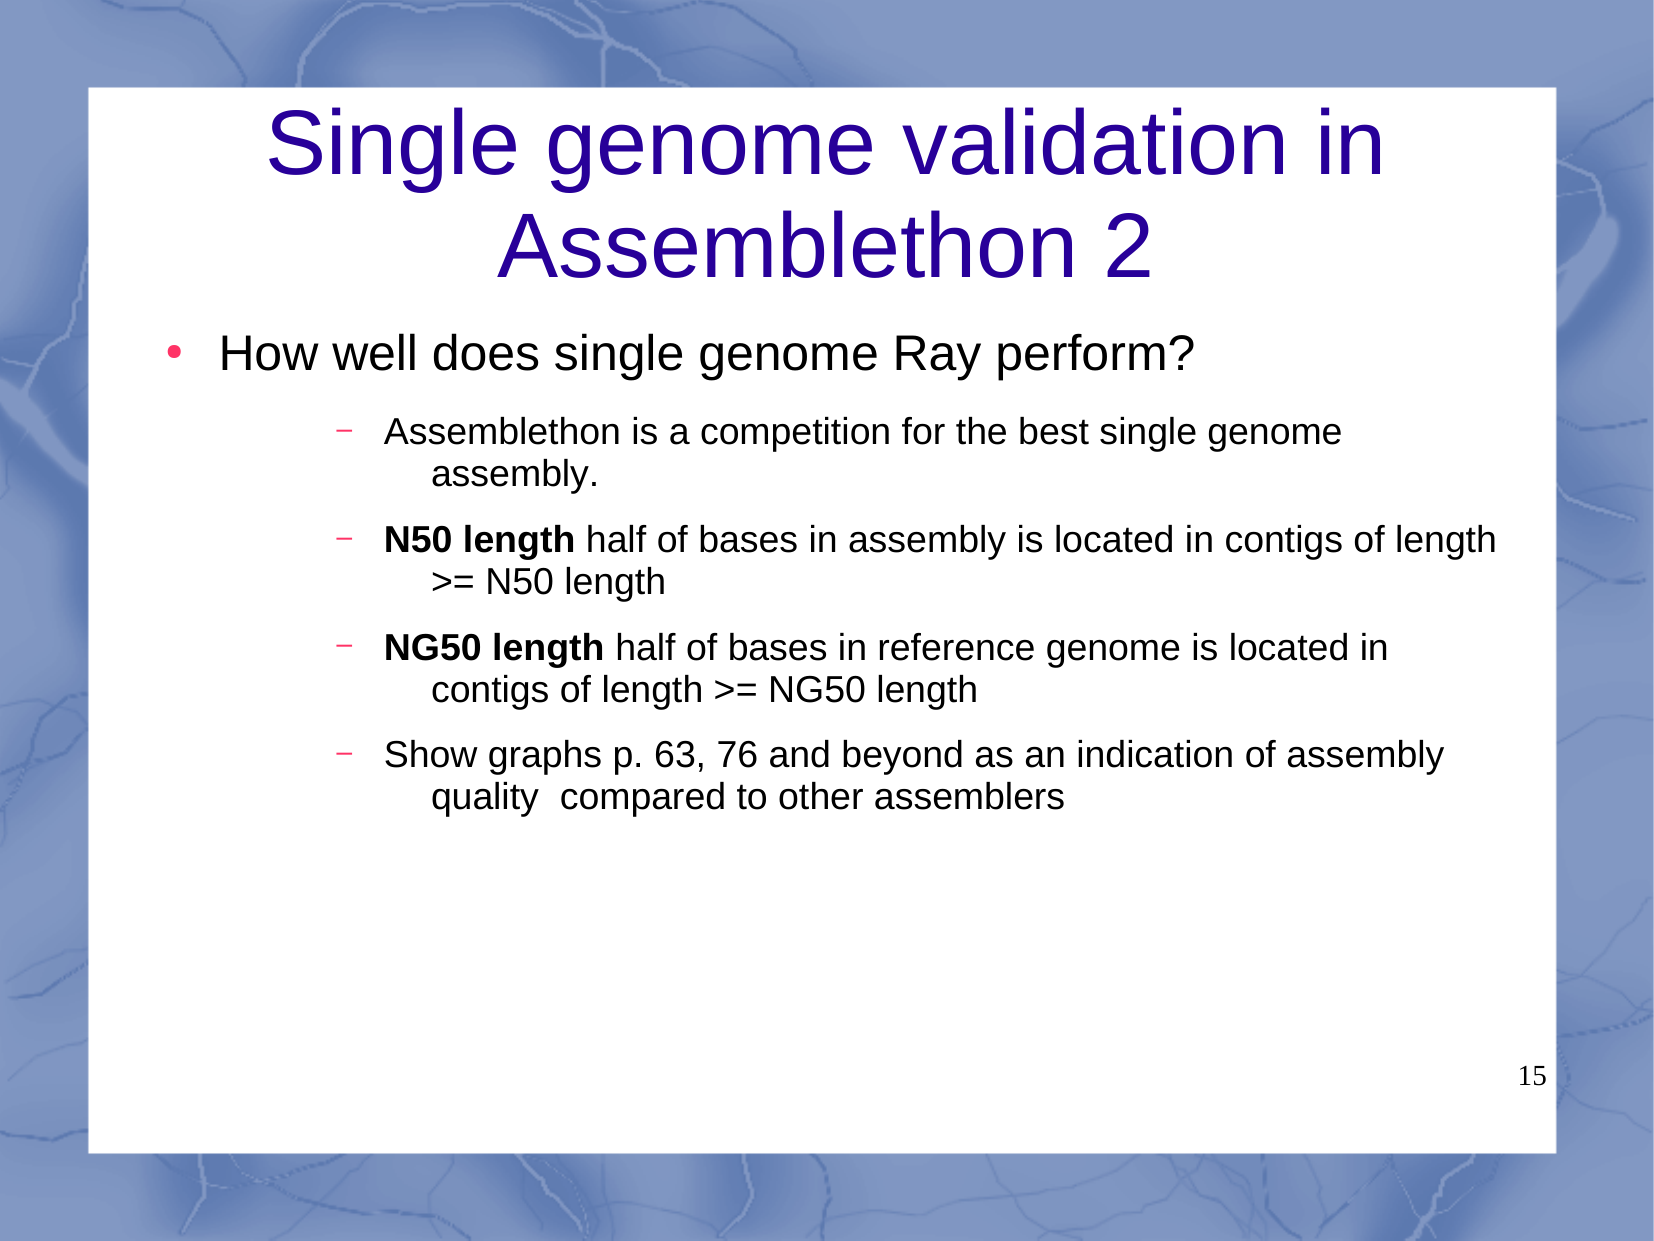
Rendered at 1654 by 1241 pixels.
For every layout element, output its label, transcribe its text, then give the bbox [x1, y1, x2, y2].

list How well does single genome Ray perform? Assemblethon is a competition for the best single genome assembly. N50 length half of bases in assembly is located in contigs of length >= N50 length NG50 length half of bases in reference genome is located in contigs of length >= NG50 length Show graphs p. 63, 76 and beyond as an indication of assembly quality compared to other assemblers [147, 325, 1506, 1045]
title Single genome validation in Assemblethon 2 [118, 90, 1536, 298]
picture [0, 0, 1654, 1241]
